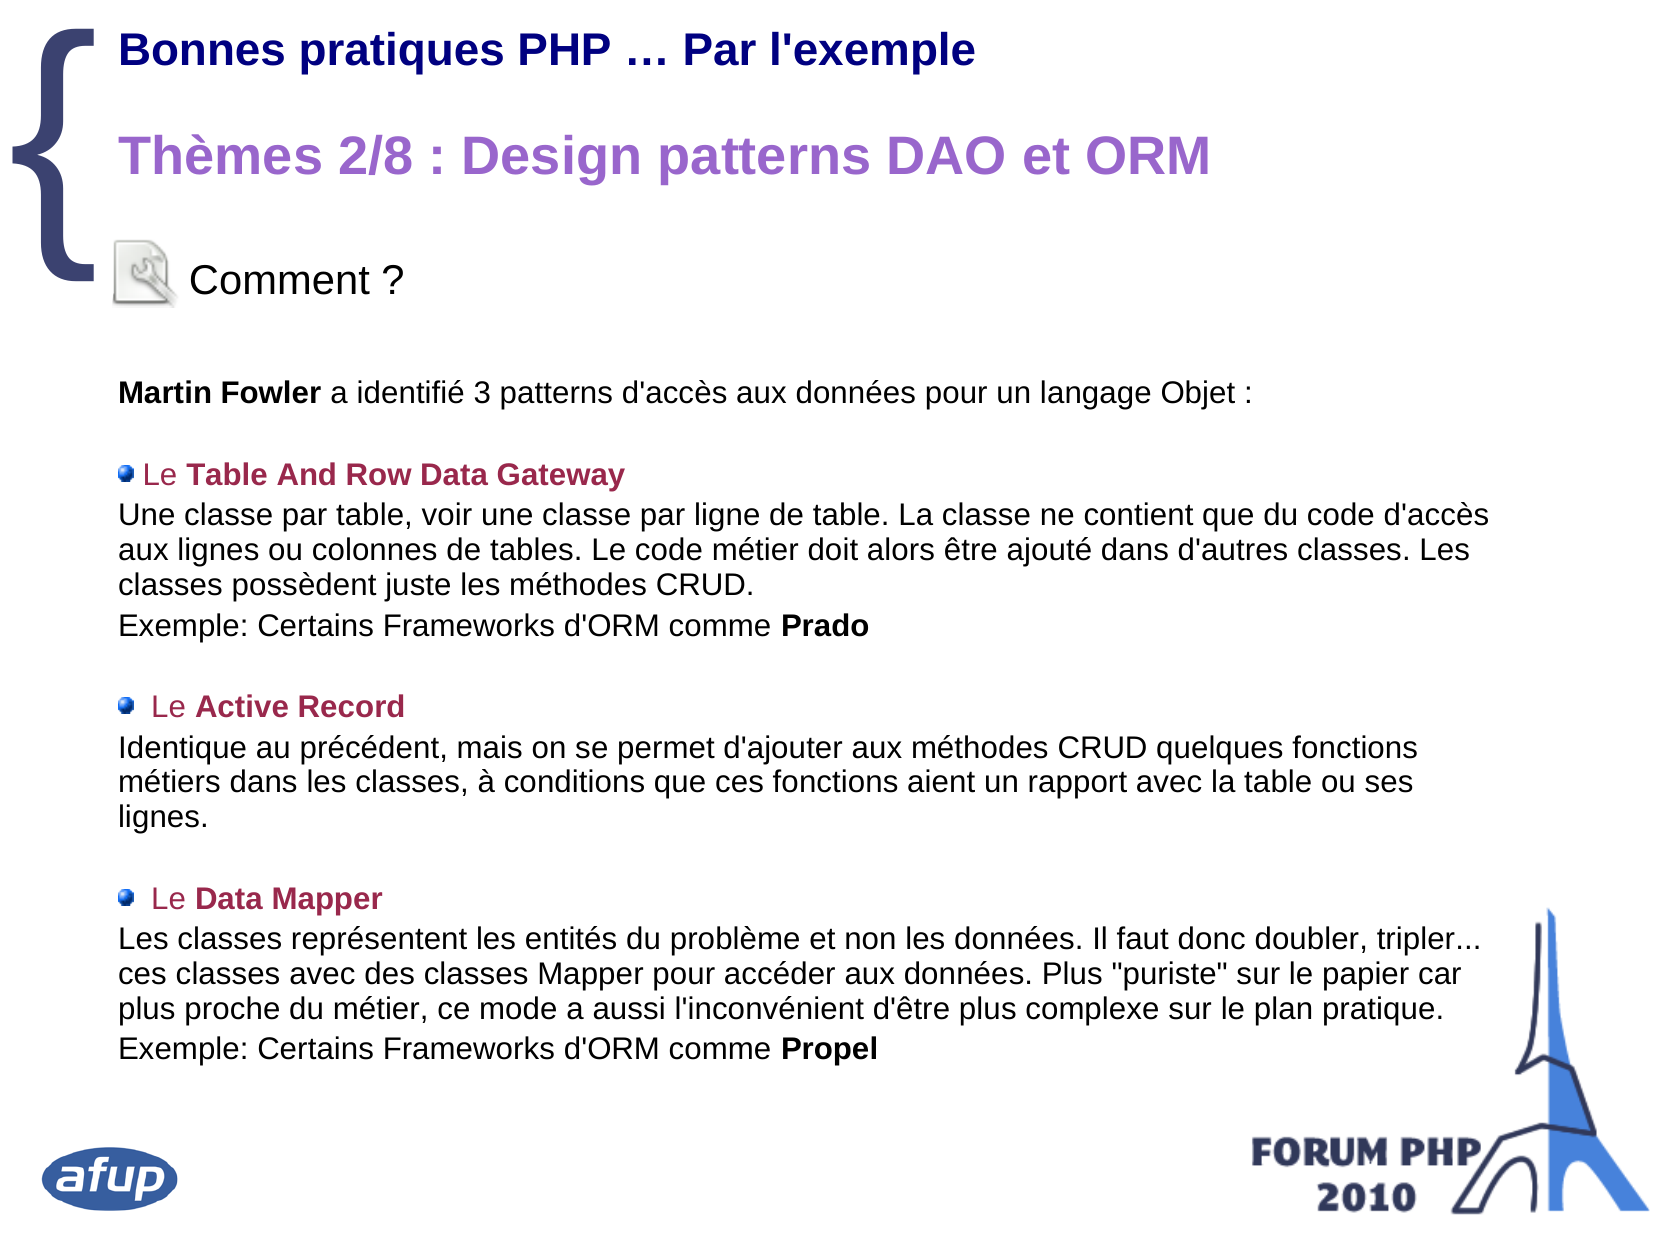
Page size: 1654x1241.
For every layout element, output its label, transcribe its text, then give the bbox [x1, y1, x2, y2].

picture [1240, 872, 1650, 1241]
picture [112, 236, 184, 308]
text_box Martin Fowler a identifié 3 patterns d'accès aux données pour un langage Objet : Le Table And Row Data Gateway Une classe par table, voir une classe par ligne de table. La classe ne contient que du code d'accès aux lignes ou colonnes de tables. Le code métier doit alors être ajouté dans d'autres classes. Les classes possèdent juste les méthodes CRUD. Exemple: Certains Frameworks d'ORM comme Prado Le Active Record Identique au précédent, mais on se permet d'ajouter aux méthodes CRUD quelques fonctions métiers dans les classes, à conditions que ces fonctions aient un rapport avec la table ou ses lignes. Le Data Mapper Les classes représentent les entités du problème et non les données. Il faut donc doubler, tripler... ces classes avec des classes Mapper pour accéder aux données. Plus "puriste" sur le papier car plus proche du métier, ce mode a aussi l'inconvénient d'être plus complexe sur le plan pratique. Exemple: Certains Frameworks d'ORM comme Propel [118, 326, 1506, 1117]
title Bonnes pratiques PHP … Par l'exemple Thèmes 2/8 : Design patterns DAO et ORM [118, 9, 1541, 202]
subtitle Comment ? [188, 206, 1624, 355]
picture [41, 1146, 178, 1211]
